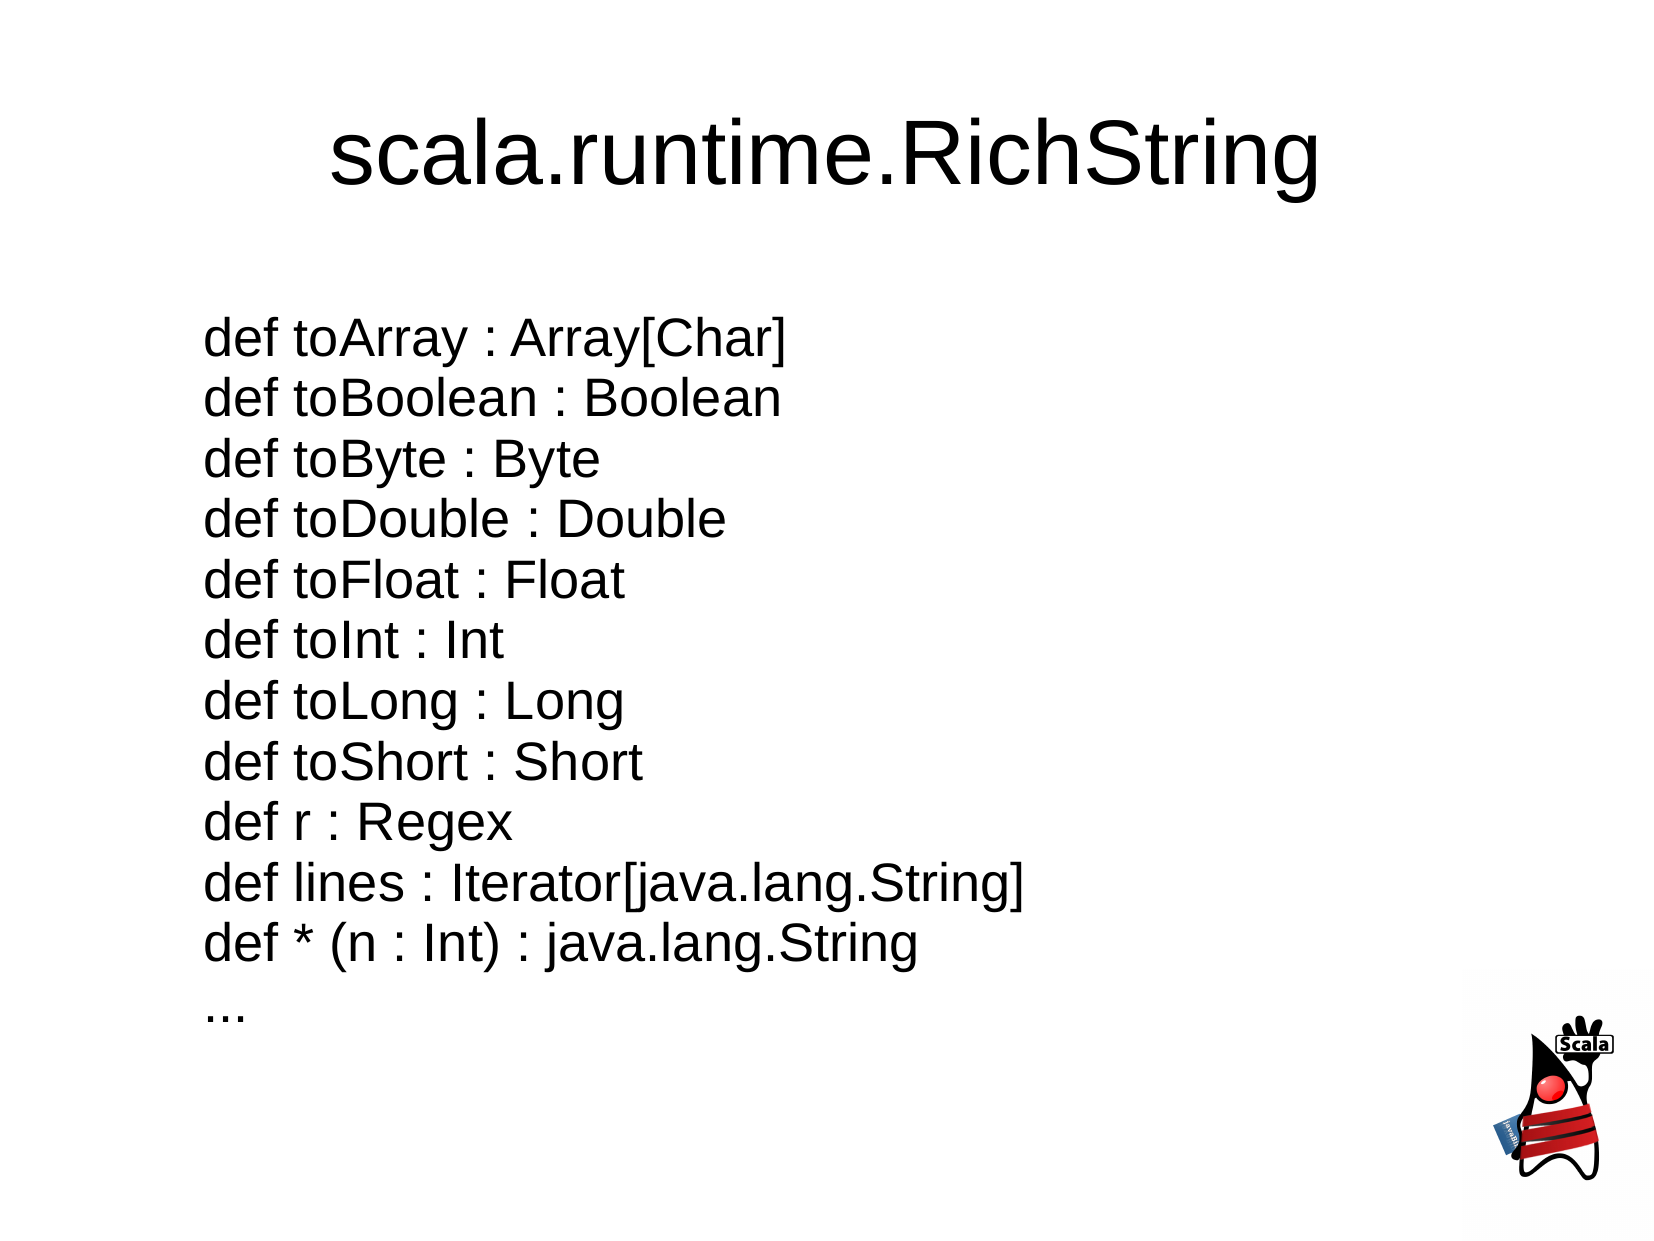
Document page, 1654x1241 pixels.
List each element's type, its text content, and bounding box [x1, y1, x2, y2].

text_box def toArray : Array[Char] def toBoolean : Boolean def toByte : Byte def toDouble : Double def toFloat : Float def toInt : Int def toLong : Long def toShort : Short def r : Regex def lines : Iterator[java.lang.String] def * (n : Int) : java.lang.String ... [188, 300, 1576, 1042]
title scala.runtime.RichString [82, 56, 1571, 250]
picture [1462, 969, 1654, 1241]
